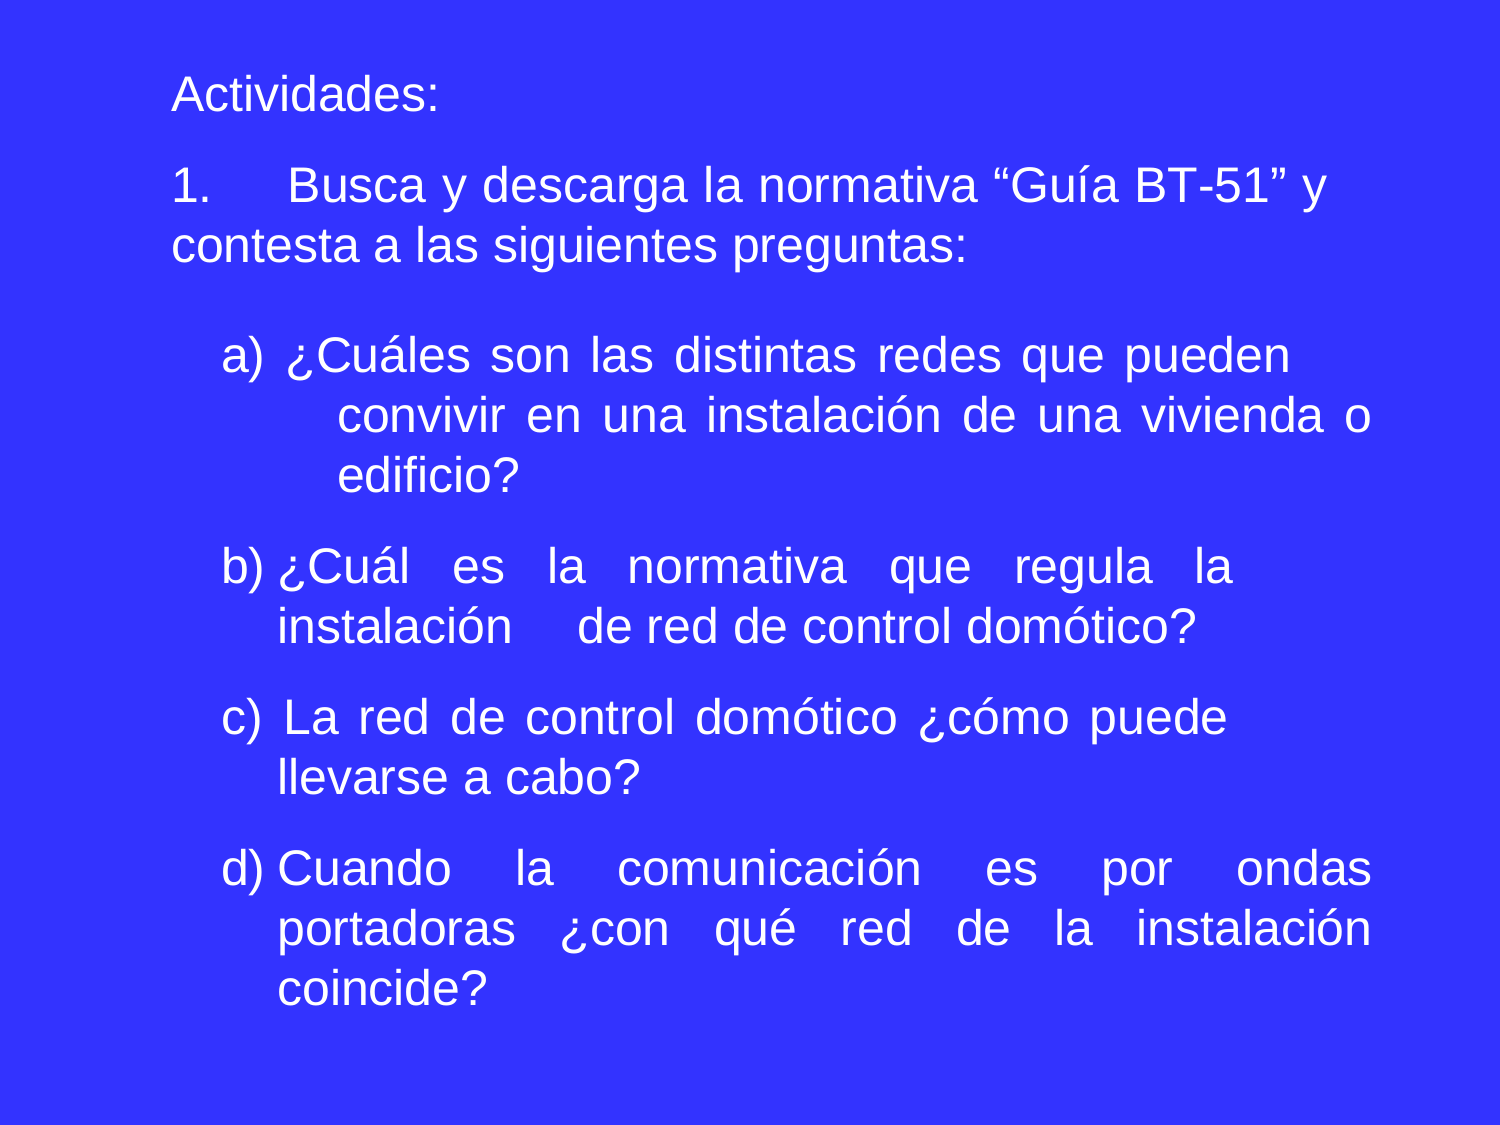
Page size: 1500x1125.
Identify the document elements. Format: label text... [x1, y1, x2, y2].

text_box Actividades: 1. Busca y descarga la normativa “Guía BT-51” y contesta a las siguientes preguntas: [100, 53, 1400, 281]
text_box a) ¿Cuáles son las distintas redes que pueden convivir en una instalación de una vivienda o edificio? b) ¿Cuál es la normativa que regula la instalación de red de control domótico? c) La red de control domótico ¿cómo puede llevarse a cabo? d) Cuando la comunicación es por ondas portadoras ¿con qué red de la instalación coincide? [206, 314, 1388, 1024]
